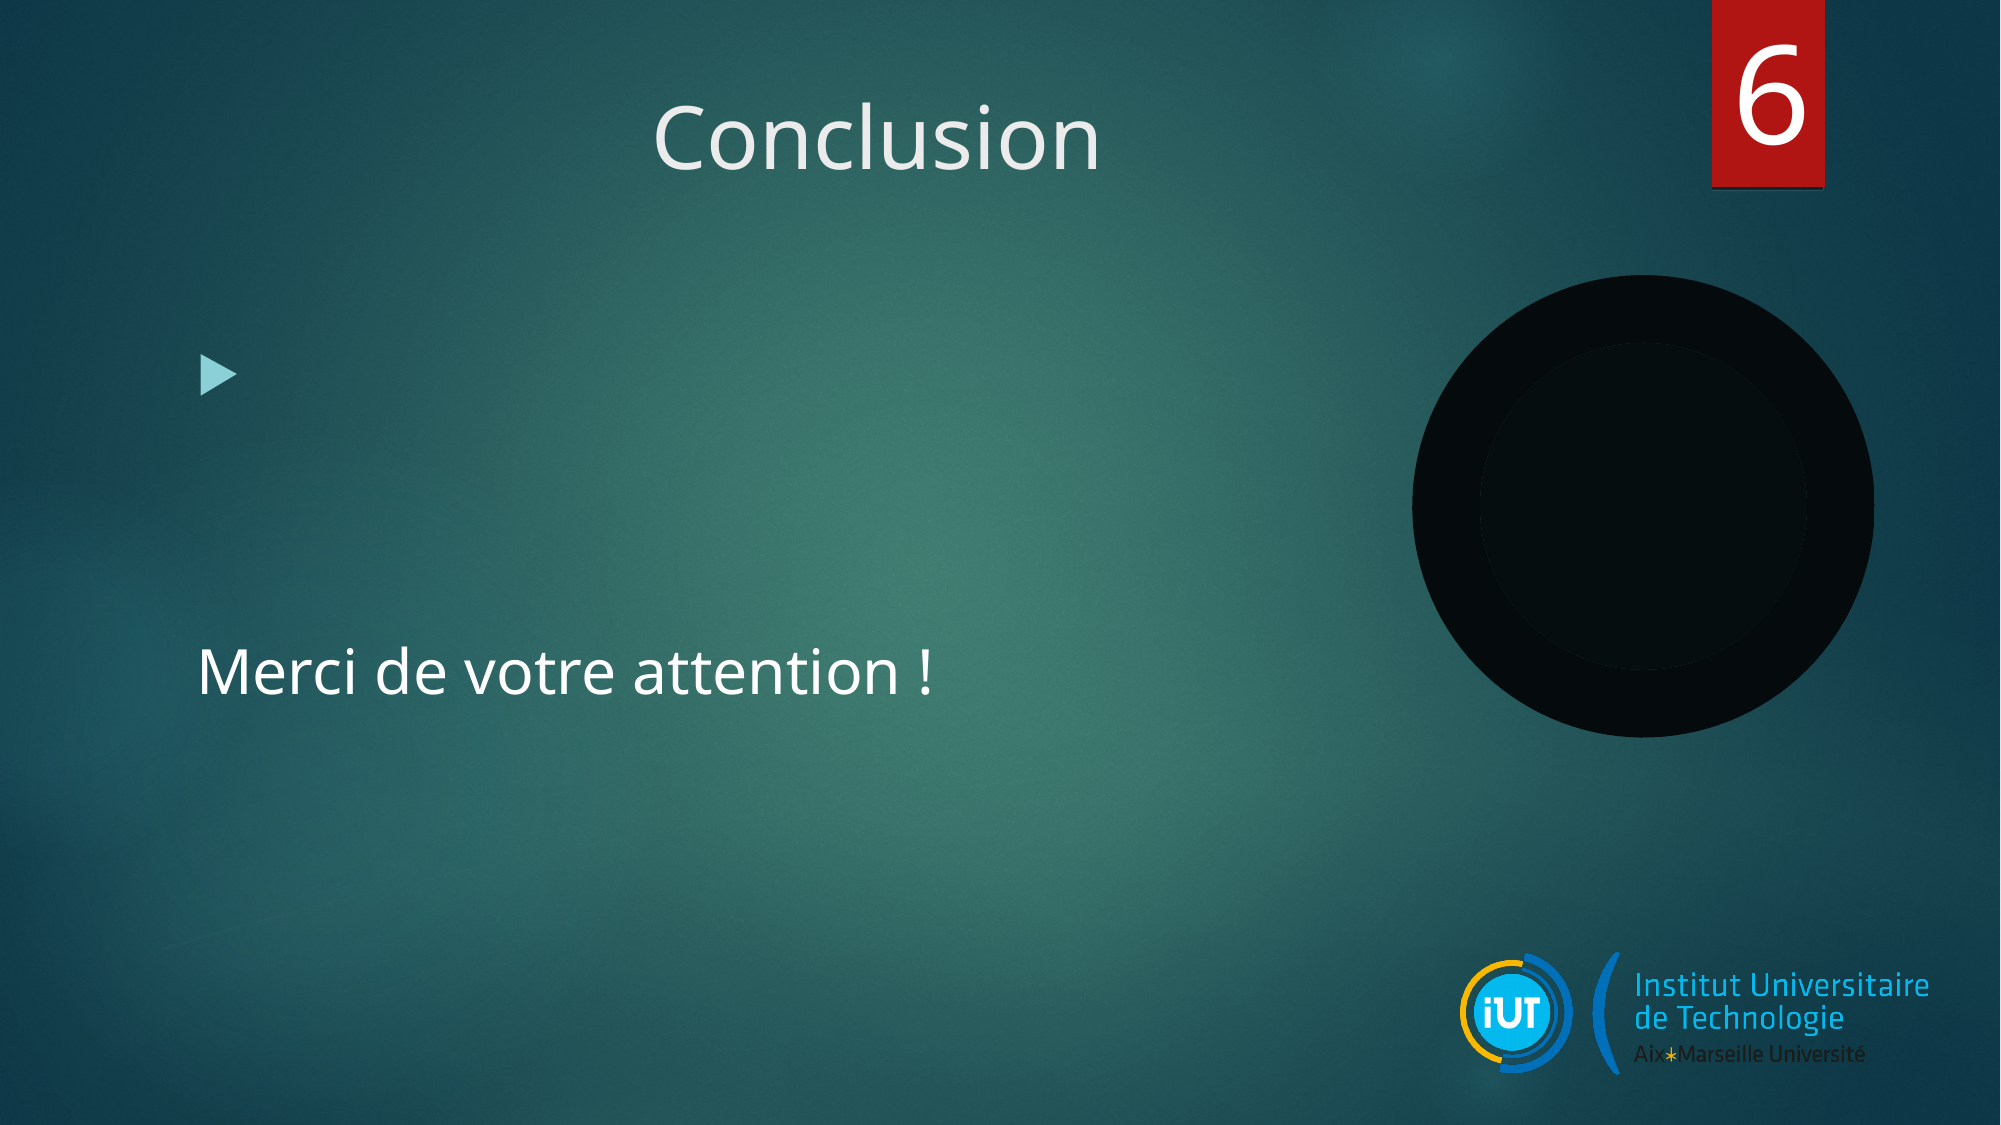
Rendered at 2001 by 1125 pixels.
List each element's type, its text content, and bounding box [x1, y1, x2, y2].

list Merci de votre attention ! [181, 336, 1649, 1026]
text_box 6 [1717, 0, 1820, 182]
picture [1429, 921, 1960, 1104]
title Conclusion [106, 74, 1649, 305]
